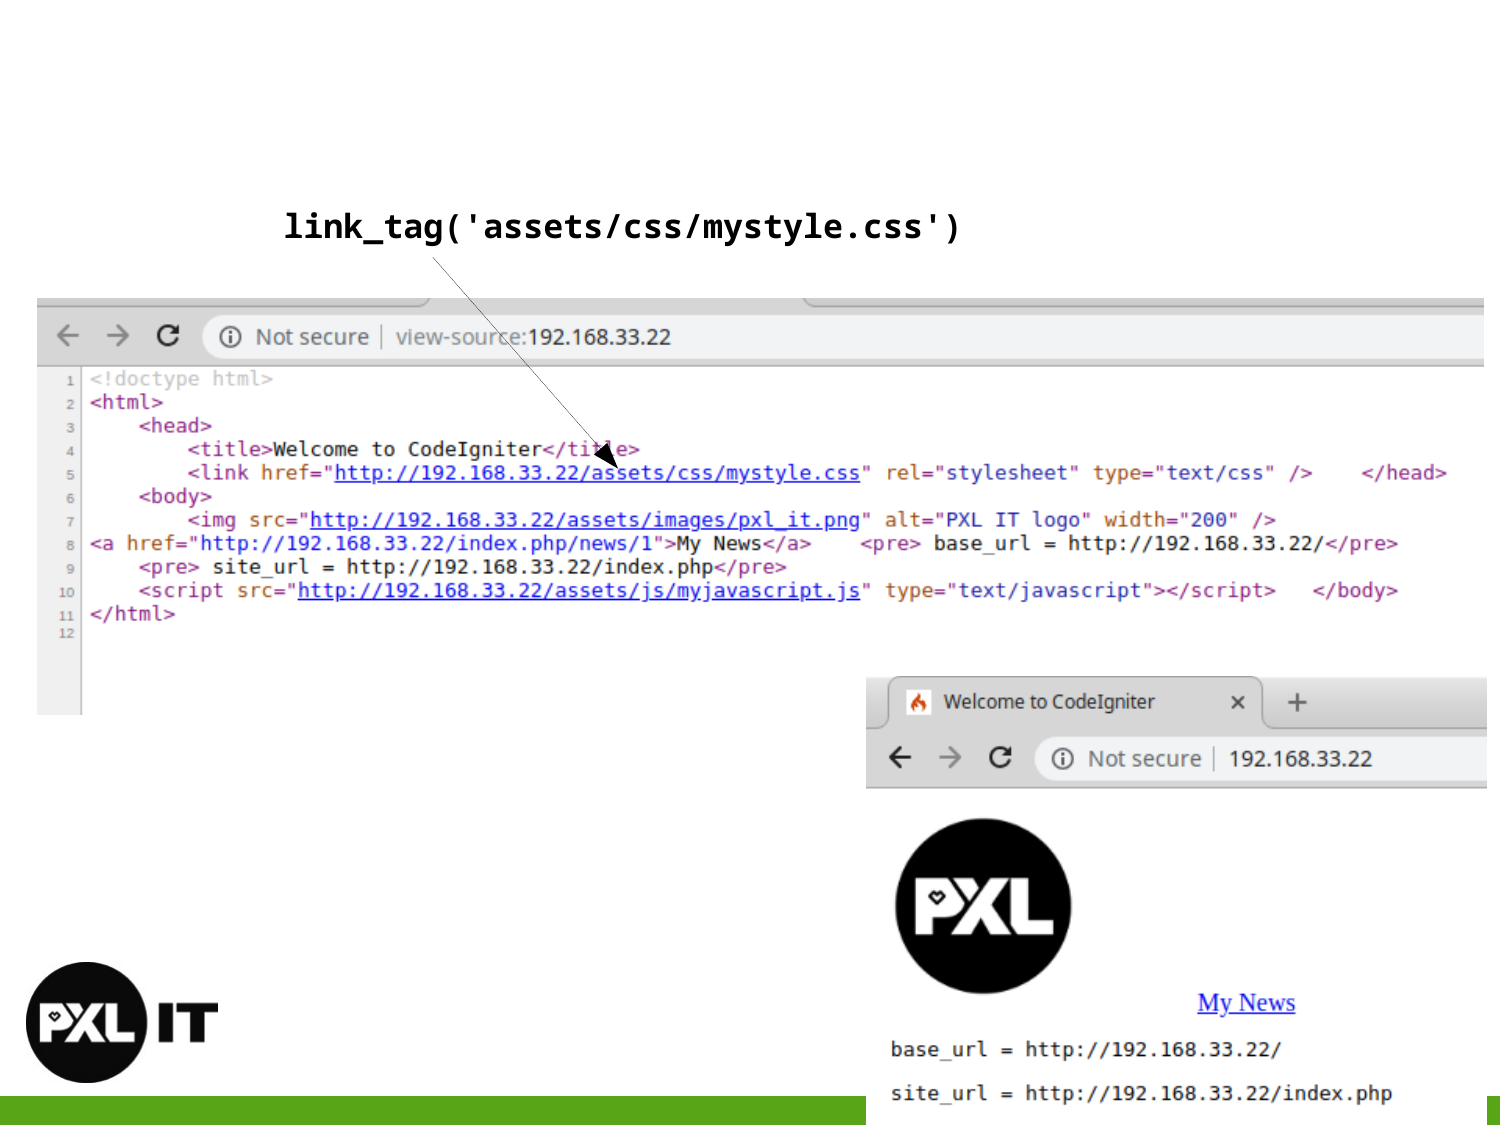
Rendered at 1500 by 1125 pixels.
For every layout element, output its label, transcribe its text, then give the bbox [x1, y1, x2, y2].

text_box link_tag('assets/css/mystyle.css') [268, 197, 979, 253]
picture [26, 962, 218, 1083]
picture [37, 298, 1487, 1125]
